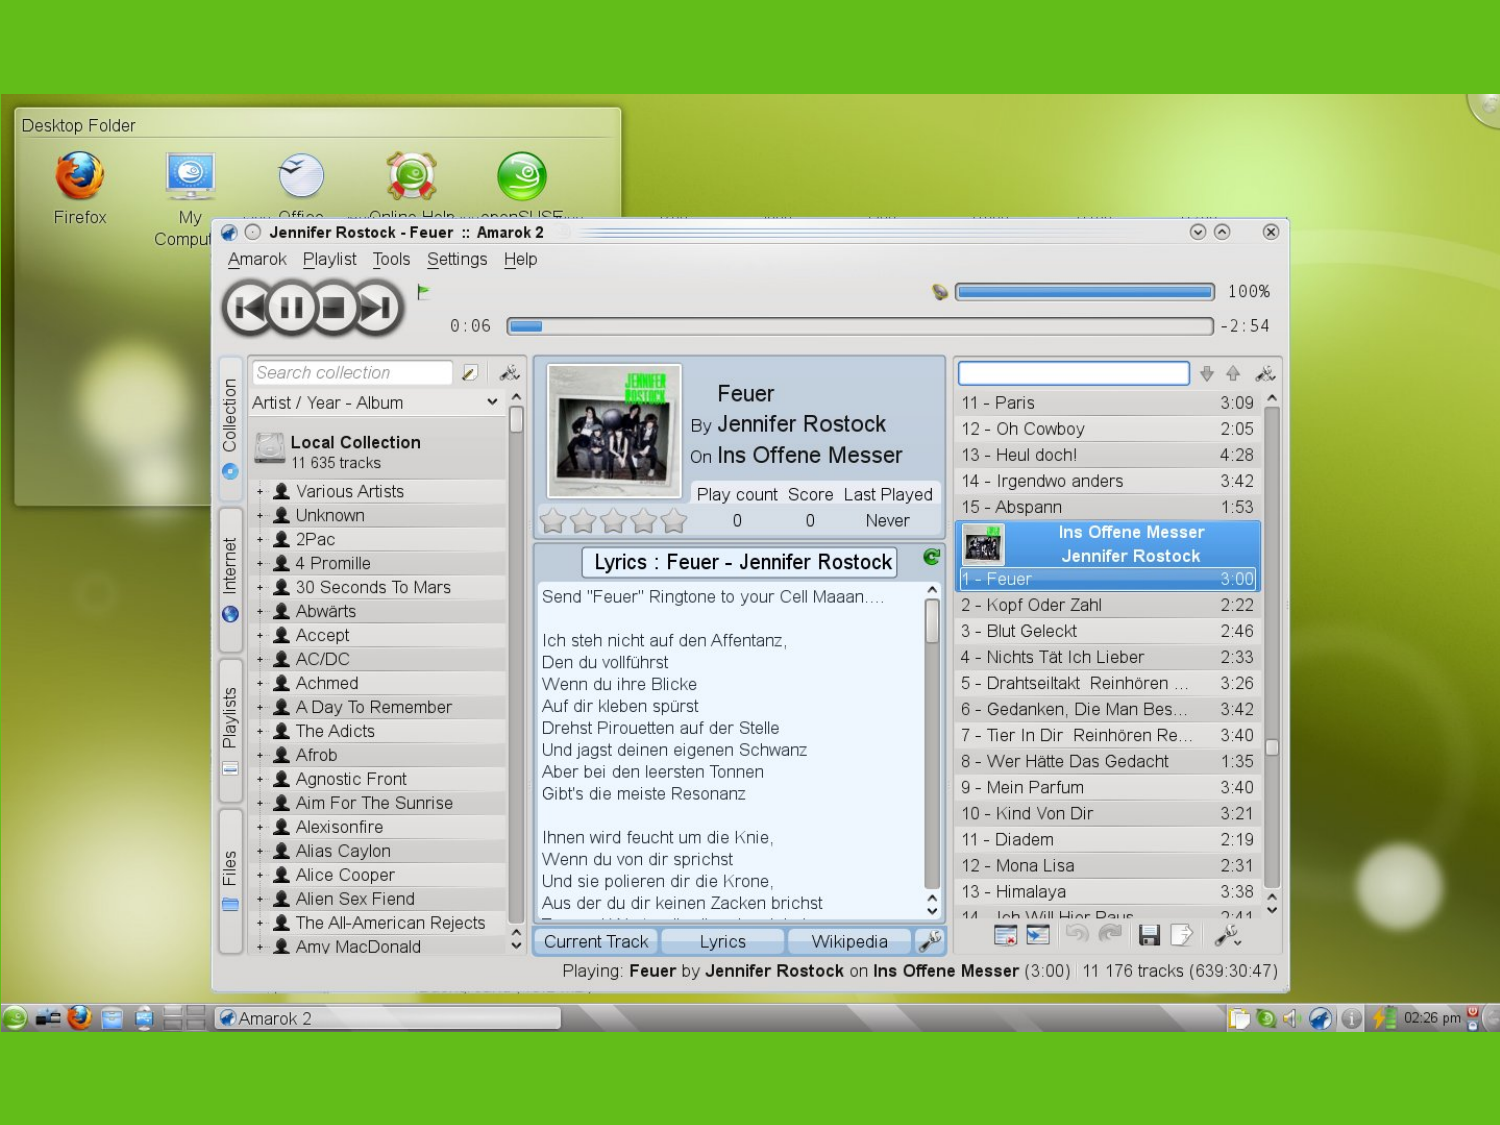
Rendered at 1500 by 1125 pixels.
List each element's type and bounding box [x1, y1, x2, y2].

picture [1, 94, 1500, 1032]
